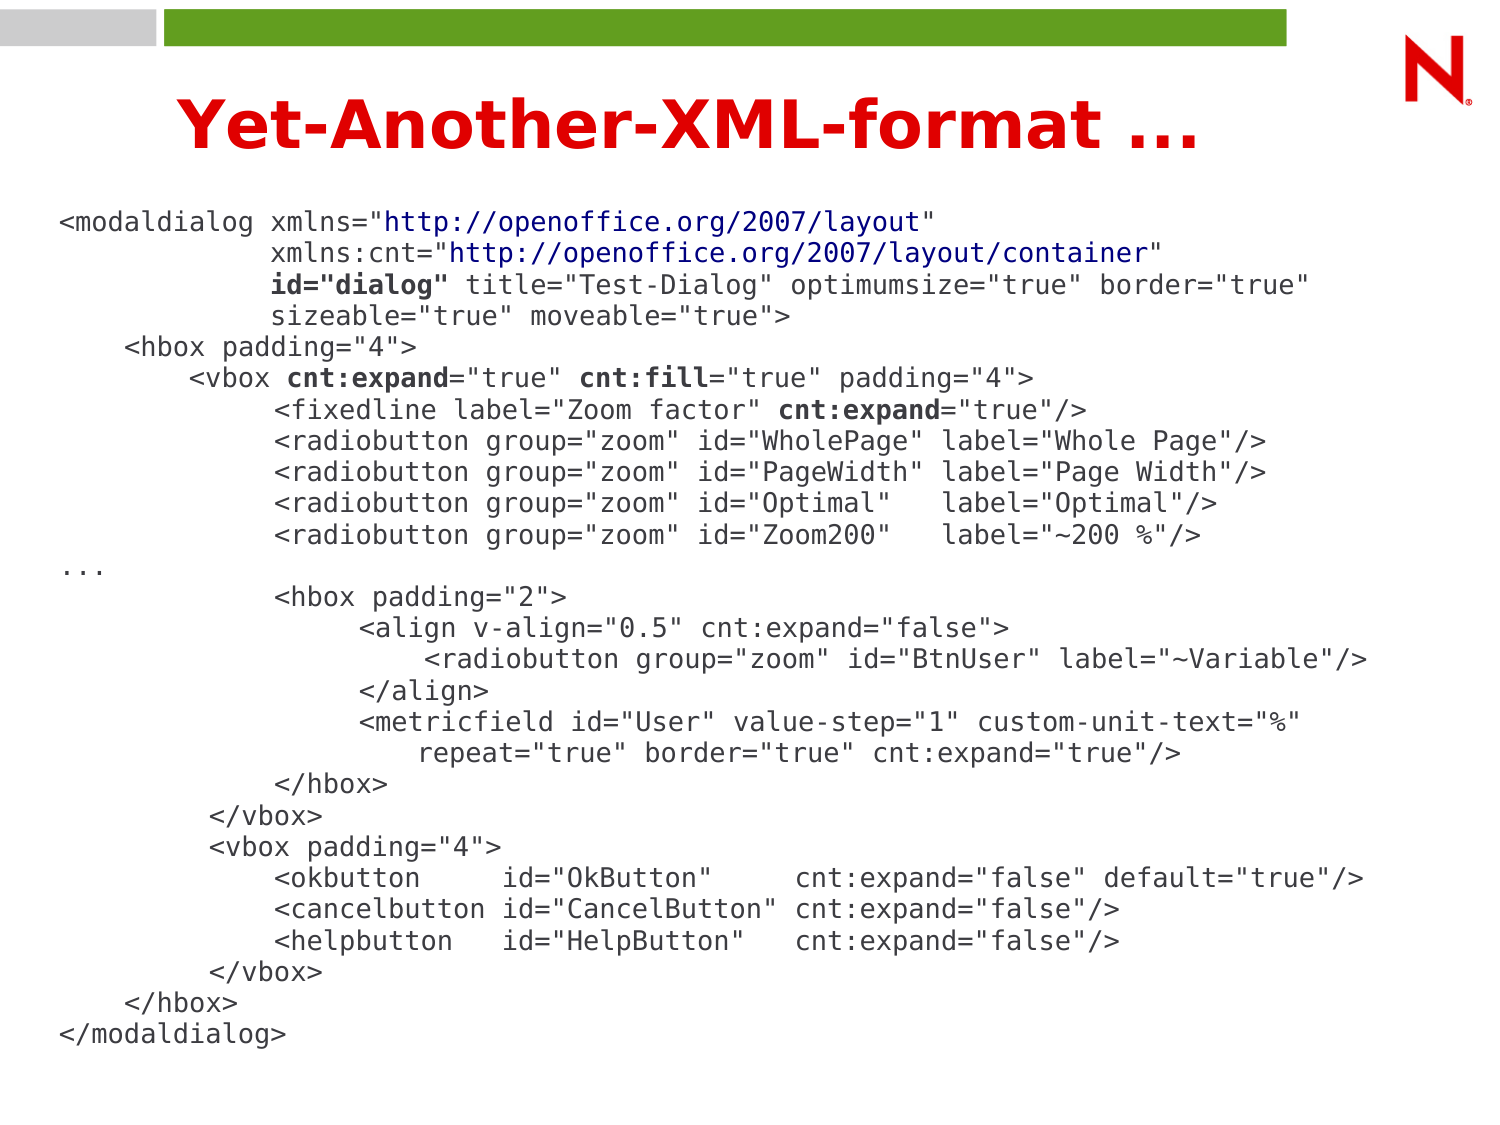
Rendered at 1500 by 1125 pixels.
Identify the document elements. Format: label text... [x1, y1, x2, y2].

title Yet-Another-XML-format ... [177, 75, 1409, 178]
text_box <modaldialog xmlns="http://openoffice.org/2007/layout" xmlns:cnt="http://openoffice.org/2007/layout/container" id="dialog" title="Test-Dialog" optimumsize="true" border="true" sizeable="true" moveable="true"> <hbox padding="4"> <vbox cnt:expand="true" cnt:fill="true" padding="4"> <fixedline label="Zoom factor" cnt:expand="true"/> <radiobutton group="zoom" id="WholePage" label="Whole Page"/> <radiobutton group="zoom" id="PageWidth" label="Page Width"/> <radiobutton group="zoom" id="Optimal" label="Optimal"/> <radiobutton group="zoom" id="Zoom200" label="~200 %"/> ... <hbox padding="2"> <align v-align="0.5" cnt:expand="false"> <radiobutton group="zoom" id="BtnUser" label="~Variable"/> </align> <metricfield id="User" value-step="1" custom-unit-text="%" repeat="true" border="true" cnt:expand="true"/> </hbox> </vbox> <vbox padding="4"> <okbutton id="OkButton" cnt:expand="false" default="true"/> <cancelbutton id="CancelButton" cnt:expand="false"/> <helpbutton id="HelpButton" cnt:expand="false"/> </vbox> </hbox> </modaldialog> [59, 206, 1485, 1091]
picture [1403, 32, 1473, 107]
